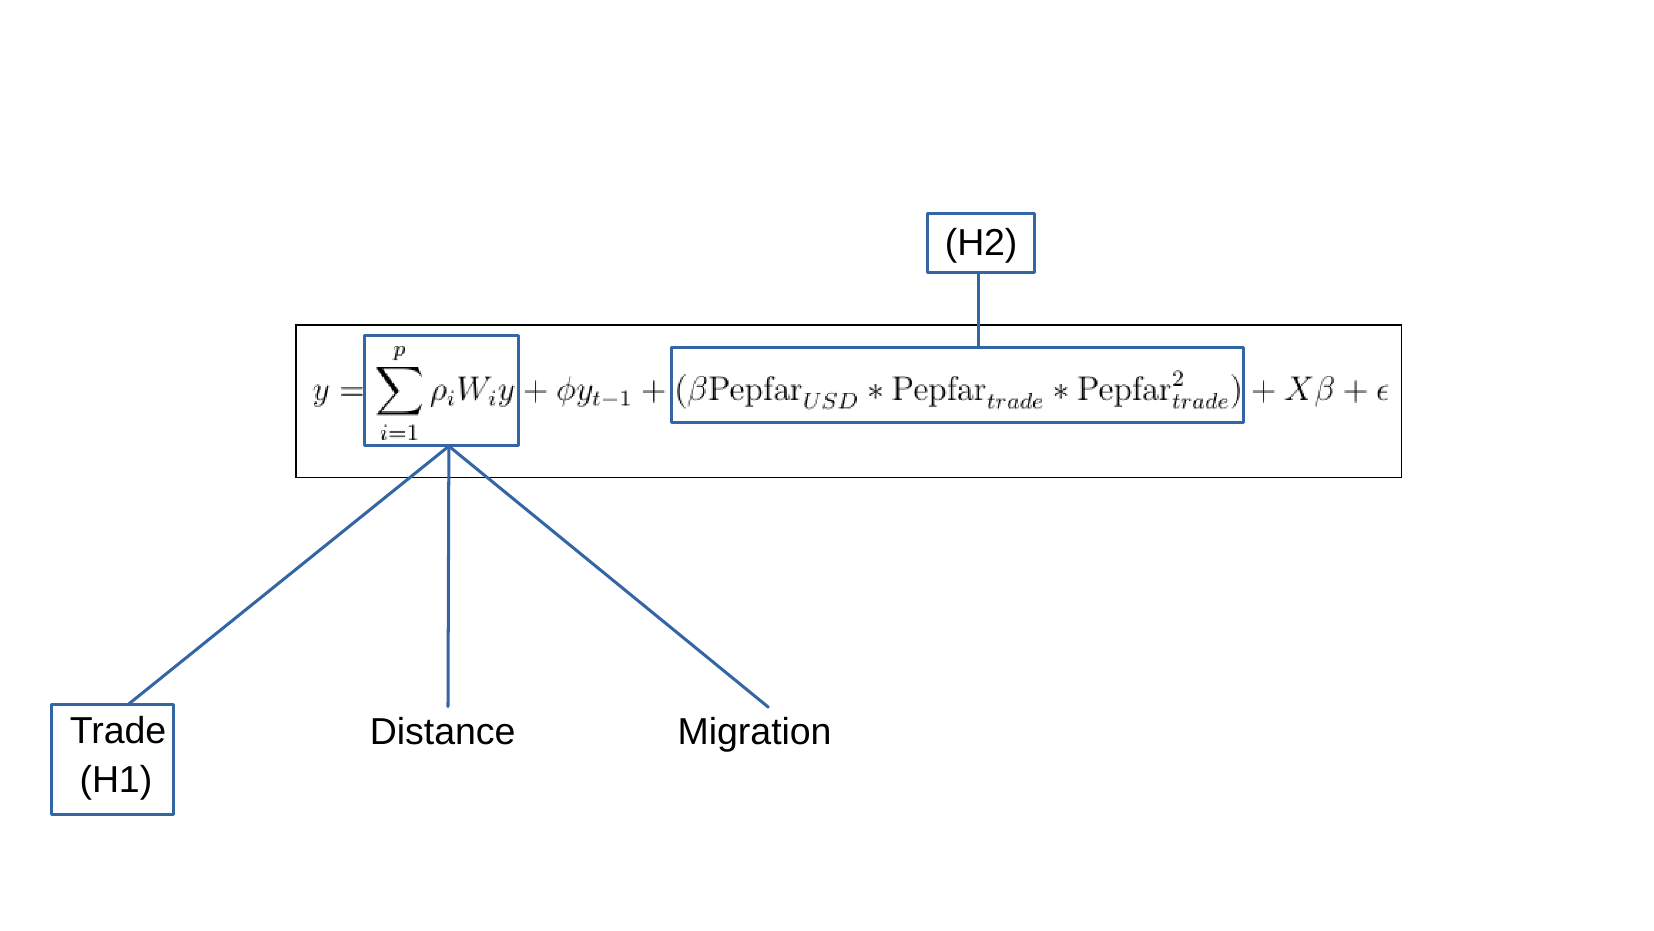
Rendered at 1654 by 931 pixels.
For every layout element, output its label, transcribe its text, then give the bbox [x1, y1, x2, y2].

picture [413, 451, 447, 478]
text_box Trade [55, 702, 206, 759]
text_box Migration [662, 702, 888, 761]
text_box Distance [355, 703, 543, 764]
text_box (H2) [927, 213, 1035, 273]
picture [295, 324, 1402, 478]
text_box (H1) [58, 751, 172, 811]
picture [451, 451, 484, 478]
text_box Trade [55, 706, 172, 759]
picture [673, 349, 1242, 421]
picture [366, 337, 517, 444]
